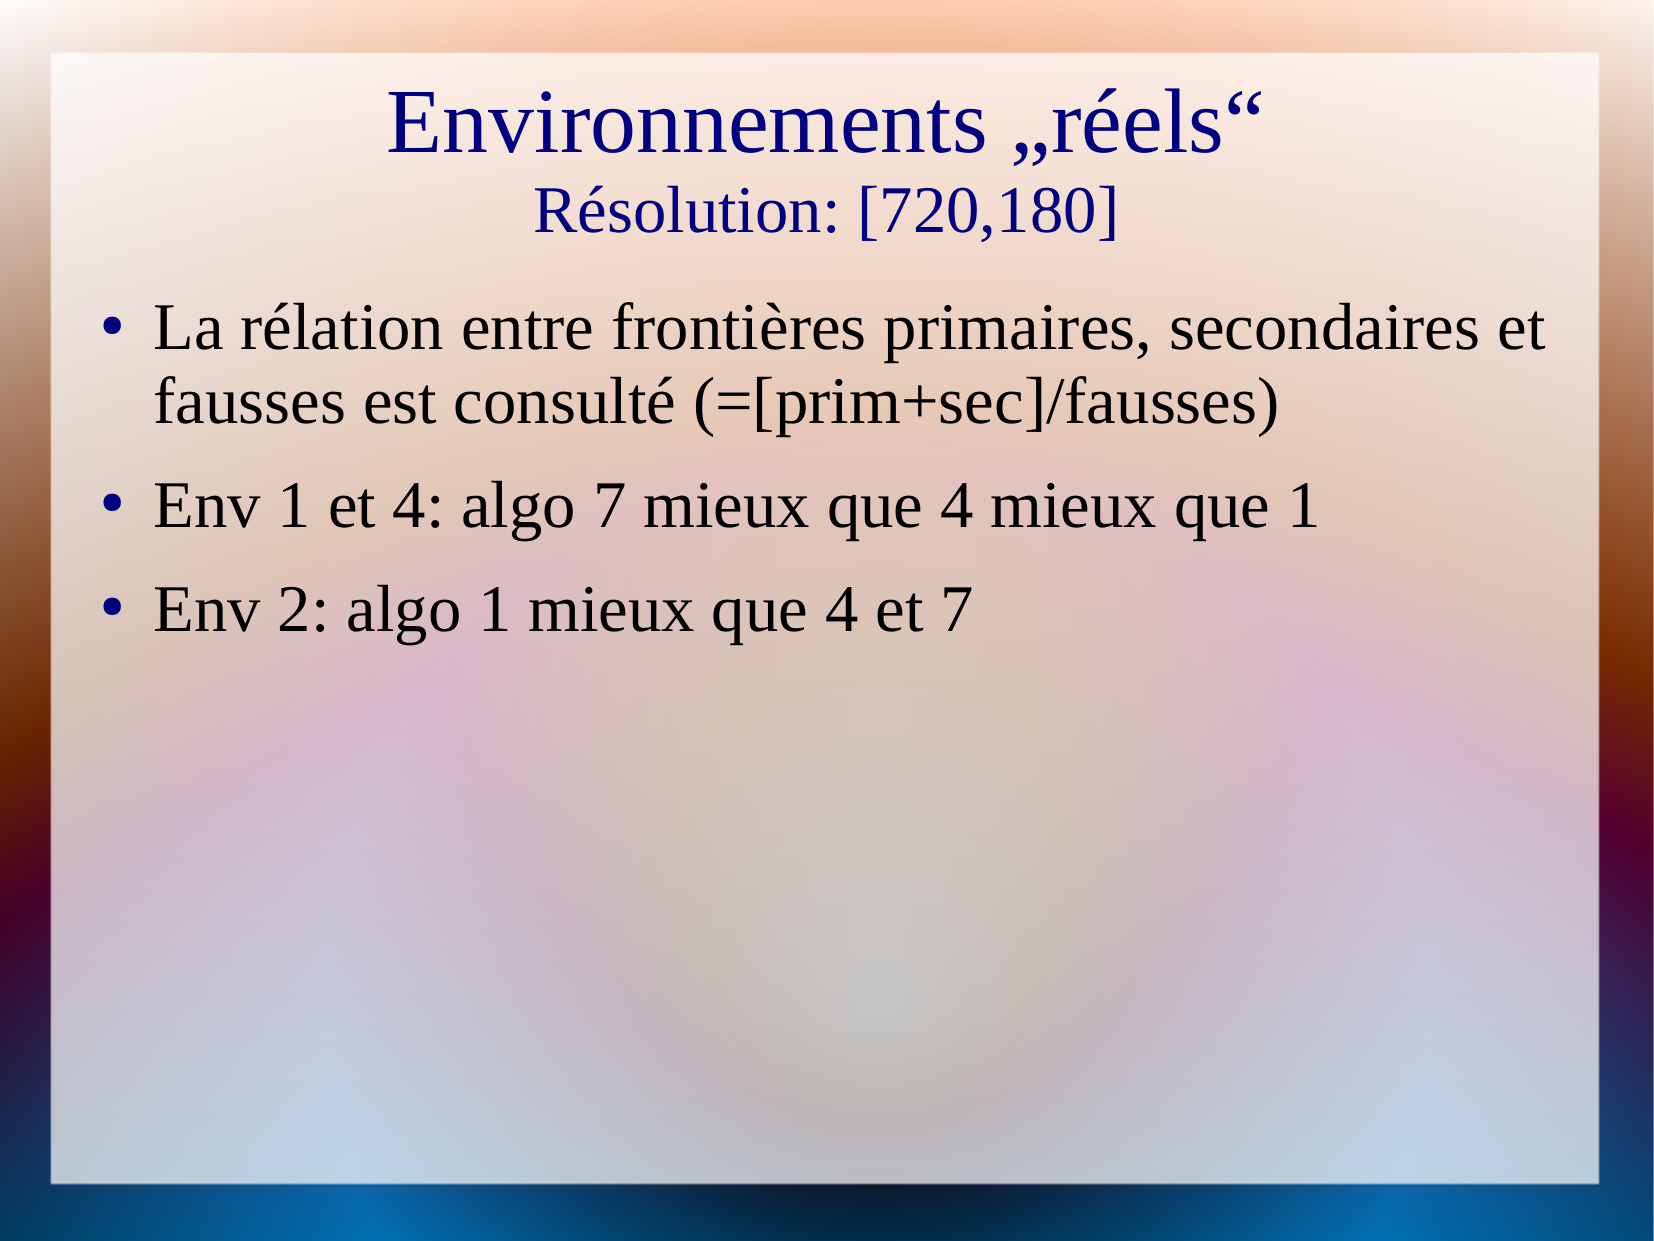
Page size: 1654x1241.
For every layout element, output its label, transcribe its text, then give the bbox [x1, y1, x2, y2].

list La rélation entre frontières primaires, secondaires et fausses est consulté (=[prim+sec]/fausses) Env 1 et 4: algo 7 mieux que 4 mieux que 1 Env 2: algo 1 mieux que 4 et 7 [82, 290, 1571, 1034]
picture [0, 0, 1654, 1241]
title Environnements „réels“ Résolution: [720,180] [82, 55, 1571, 263]
